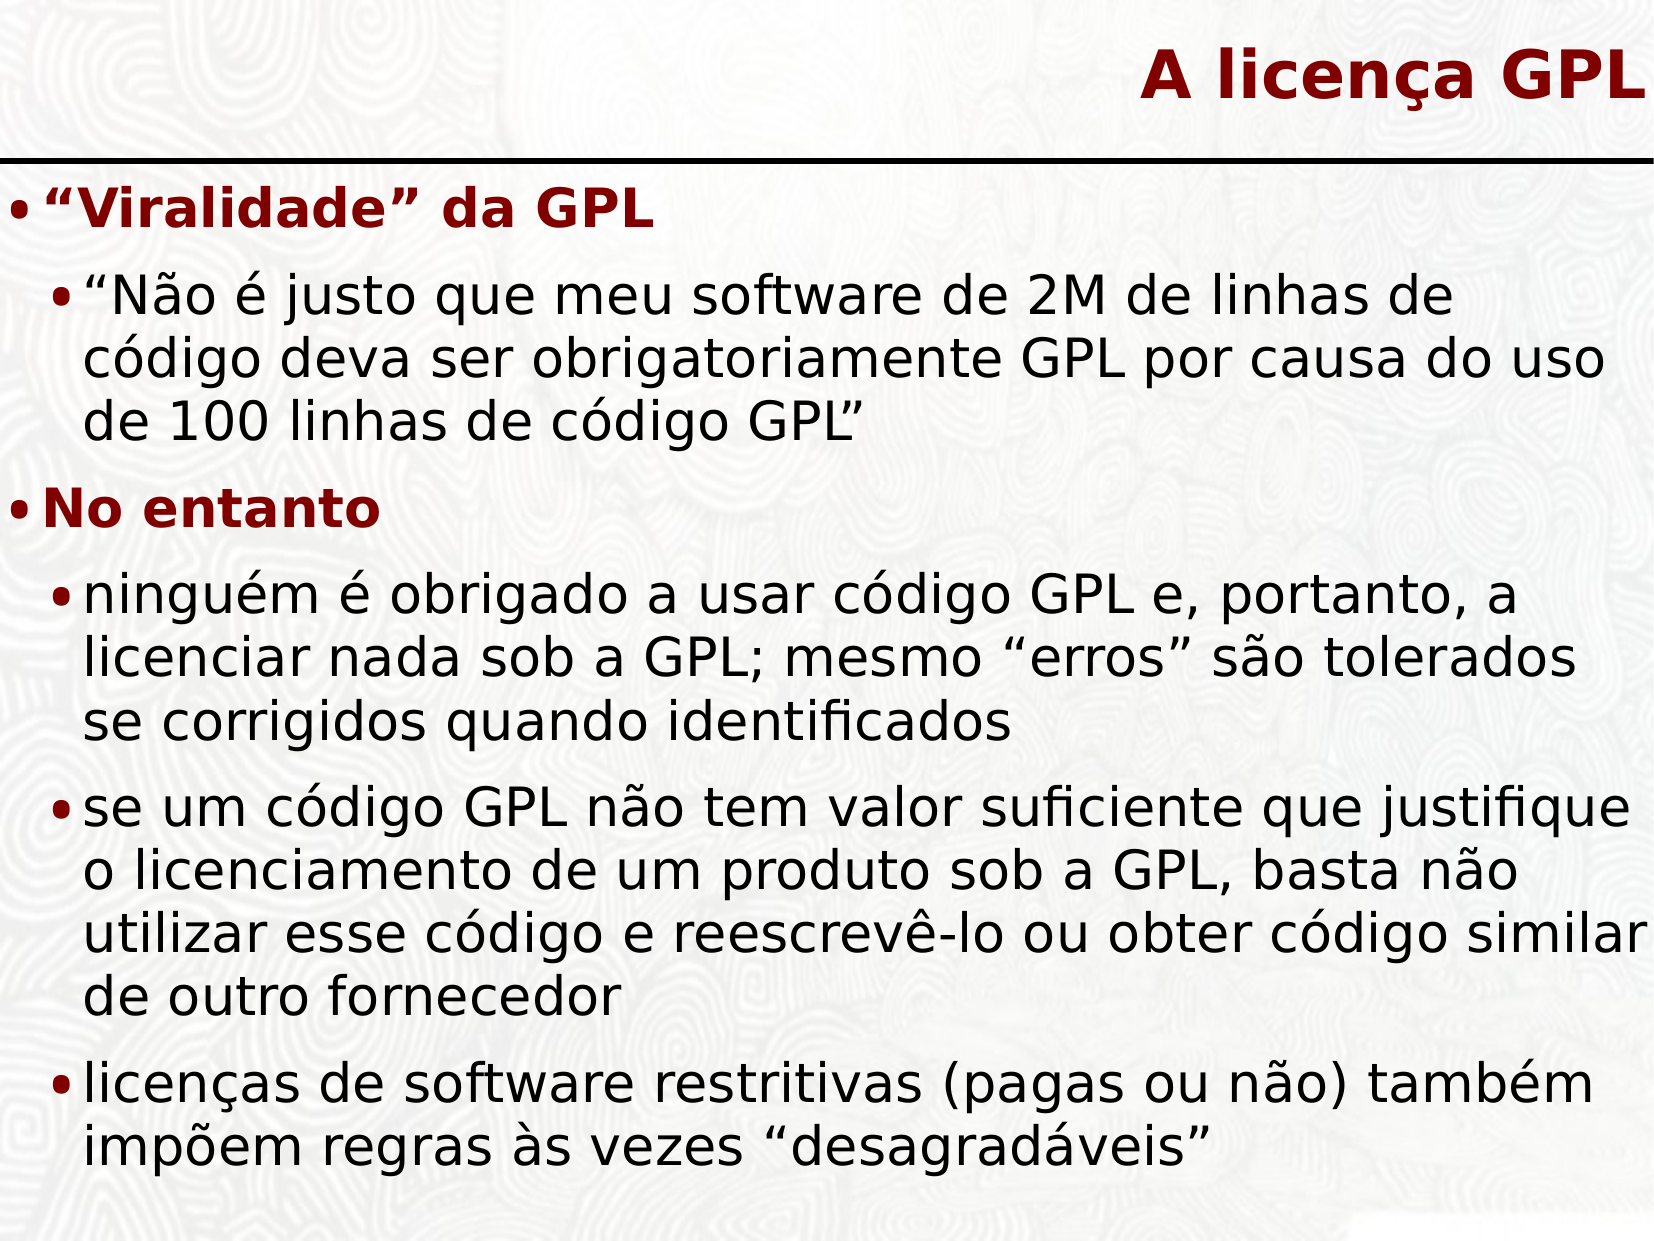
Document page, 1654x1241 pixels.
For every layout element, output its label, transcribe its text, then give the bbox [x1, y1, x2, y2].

list “Viralidade” da GPL “Não é justo que meu software de 2M de linhas de código deva ser obrigatoriamente GPL por causa do uso de 100 linhas de código GPL” No entanto ninguém é obrigado a usar código GPL e, portanto, a licenciar nada sob a GPL; mesmo “erros” são tolerados se corrigidos quando identificados se um código GPL não tem valor suficiente que justifique o licenciamento de um produto sob a GPL, basta não utilizar esse código e reescrevê-lo ou obter código similar de outro fornecedor licenças de software restritivas (pagas ou não) também impõem regras às vezes “desagradáveis” [5, 177, 1654, 1229]
title A licença GPL [602, 0, 1648, 153]
picture [0, 164, 1654, 1241]
picture [0, 0, 1654, 158]
